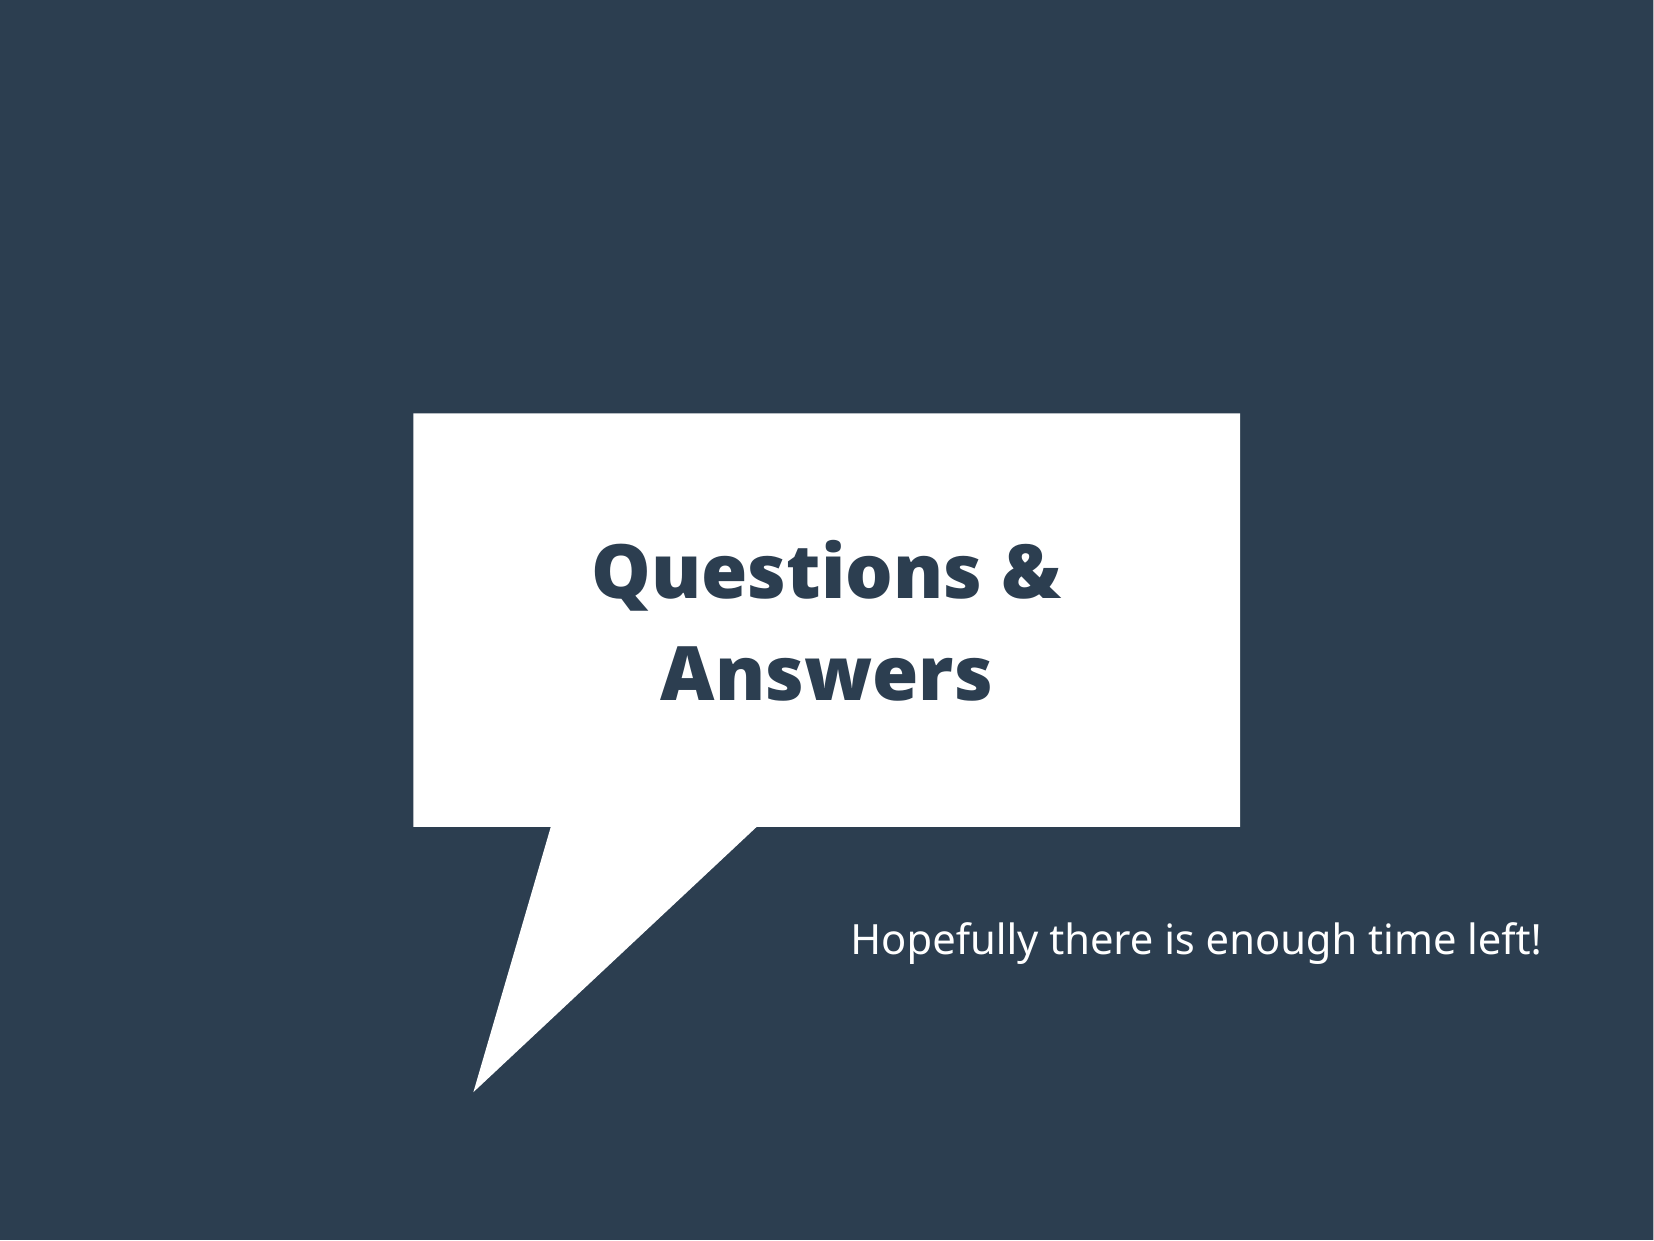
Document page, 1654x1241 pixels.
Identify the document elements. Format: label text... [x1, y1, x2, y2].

list Hopefully there is enough time left! [779, 909, 1595, 1182]
title Questions & Answers [442, 442, 1211, 798]
